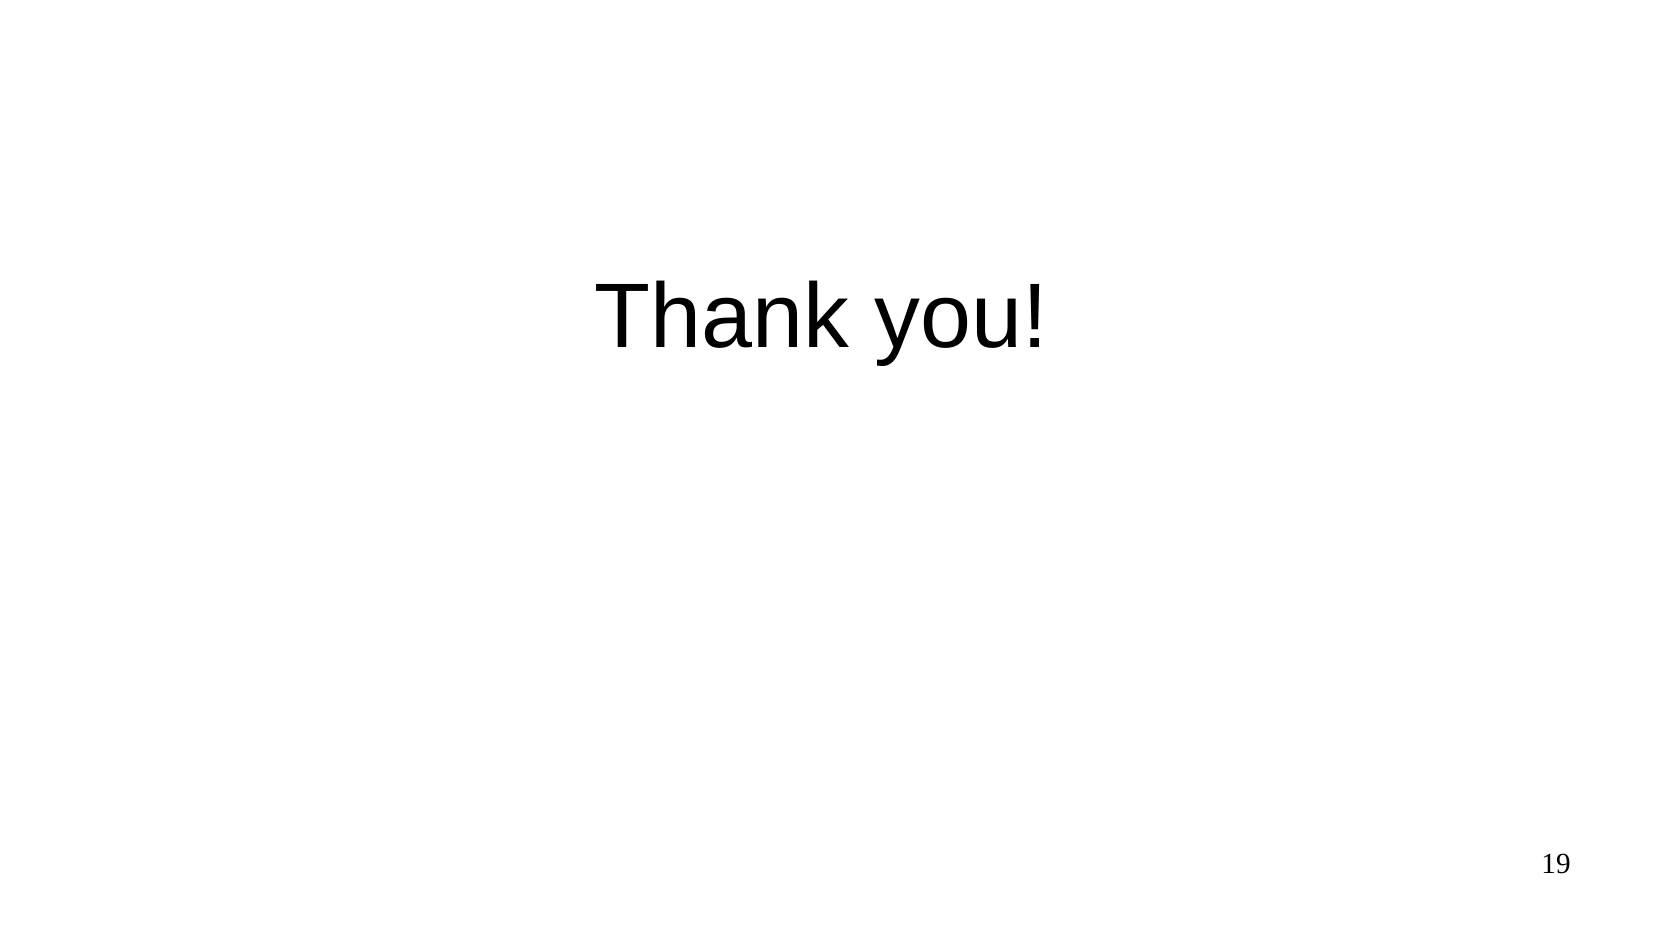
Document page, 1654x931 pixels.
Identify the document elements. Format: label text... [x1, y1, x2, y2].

title Thank you! [77, 237, 1566, 394]
